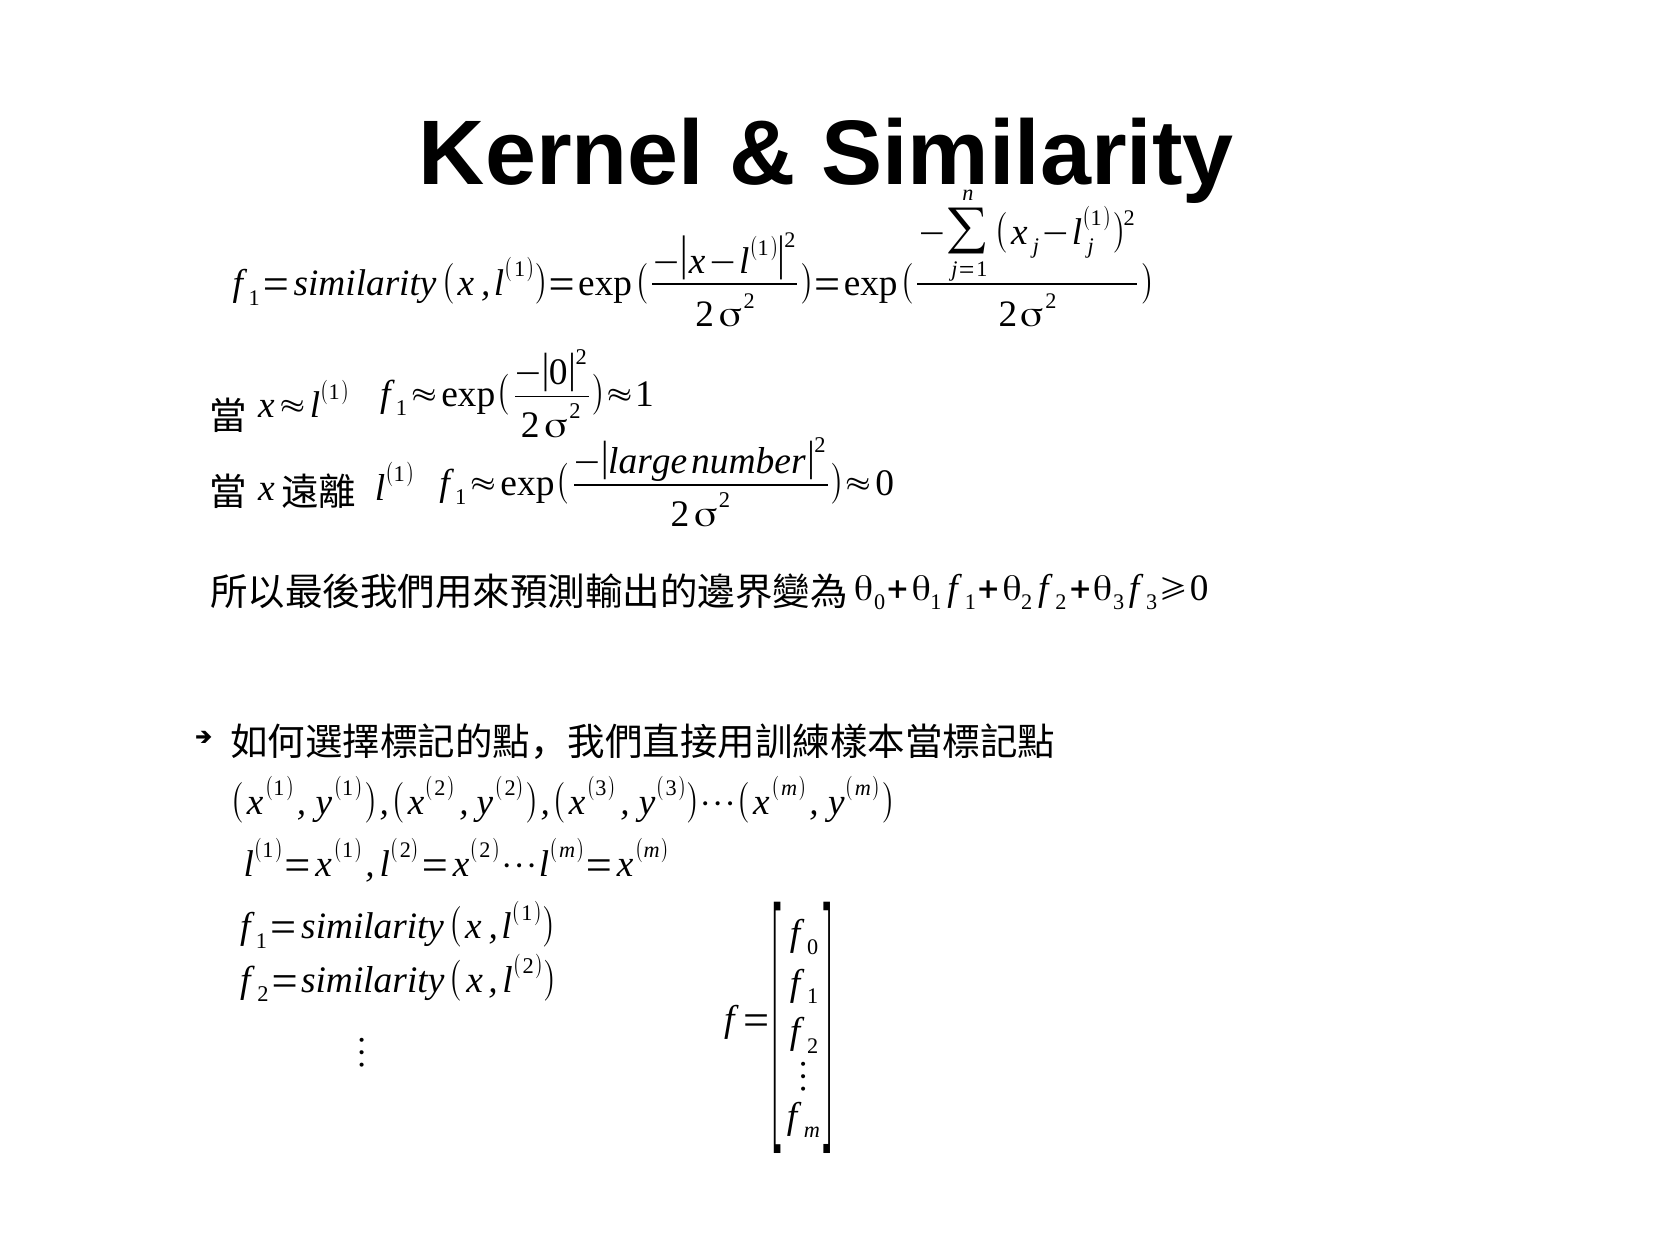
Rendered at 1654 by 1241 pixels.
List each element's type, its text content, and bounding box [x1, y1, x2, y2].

chart [250, 467, 283, 510]
text_box 當 [195, 378, 263, 443]
text_box 當 遠離 [195, 455, 377, 520]
chart [716, 900, 841, 1154]
chart [232, 900, 562, 1007]
text_box 如何選擇標記的點，我們直接用訓練樣本當標記點 [180, 705, 1071, 770]
chart [368, 461, 421, 510]
text_box 所以最後我們用來預測輸出的邊界變為 [195, 555, 863, 620]
chart [345, 1035, 380, 1068]
chart [225, 775, 900, 826]
chart [372, 344, 901, 535]
chart [847, 567, 1216, 616]
chart [250, 378, 355, 427]
chart [225, 180, 1160, 335]
title Kernel & Similarity [82, 49, 1571, 257]
chart [237, 837, 676, 886]
